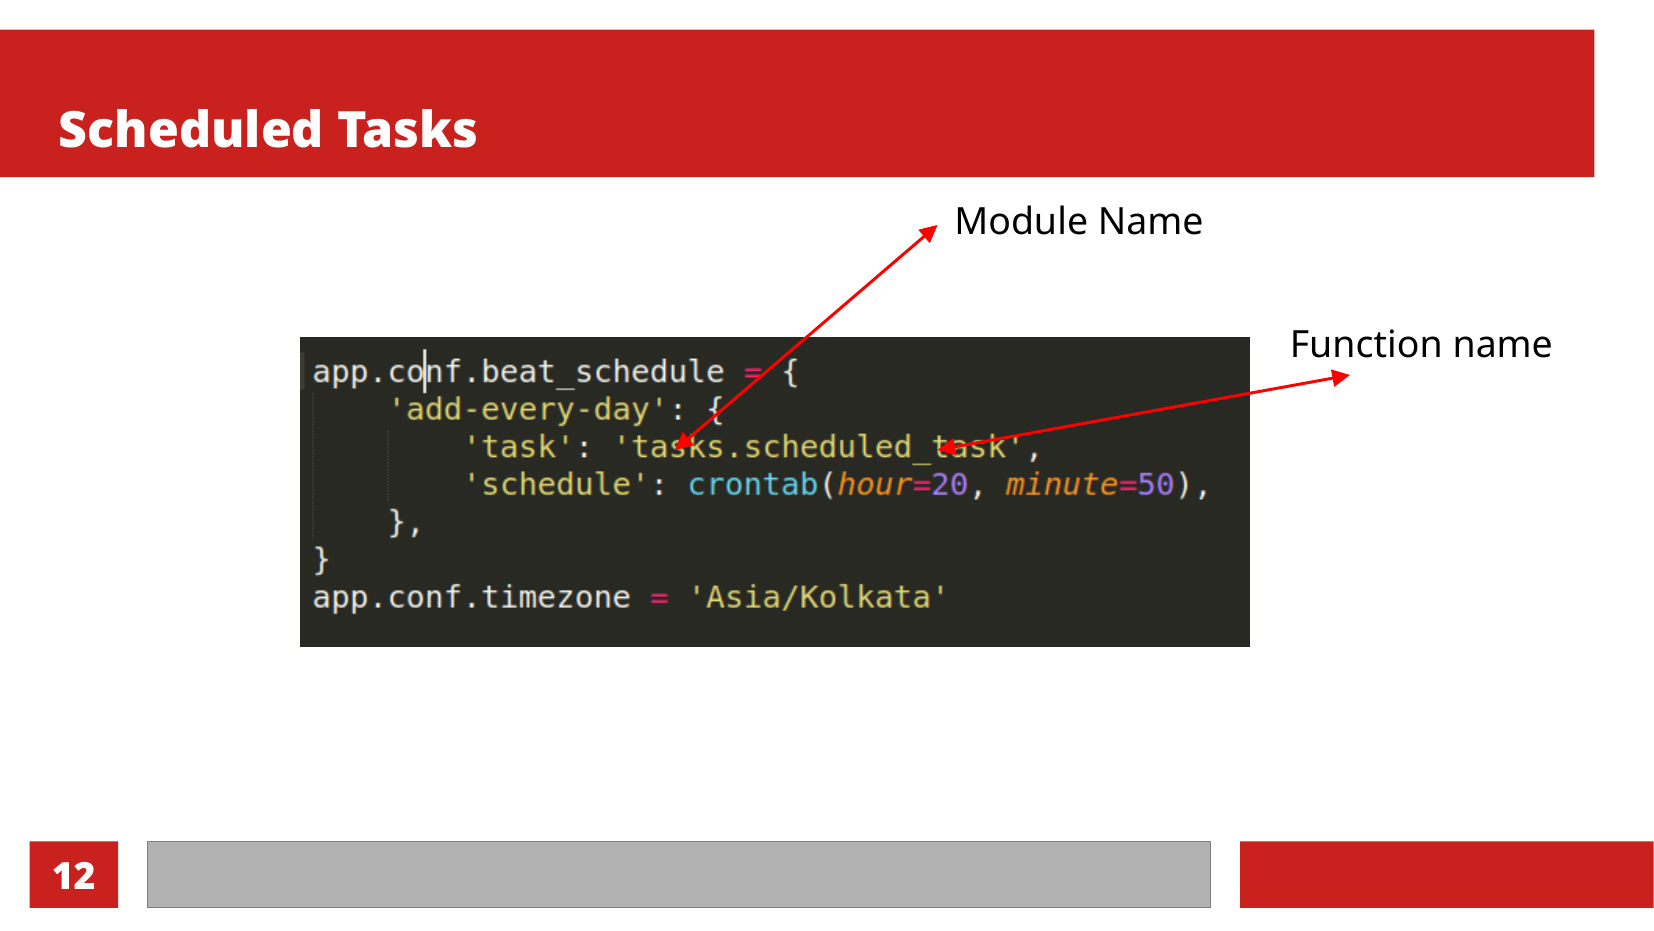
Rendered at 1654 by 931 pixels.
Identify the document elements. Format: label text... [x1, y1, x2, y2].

title Scheduled Tasks [59, 44, 1595, 163]
text_box Module Name [939, 187, 1353, 246]
picture [300, 337, 1250, 647]
text_box Function name [1275, 310, 1613, 413]
